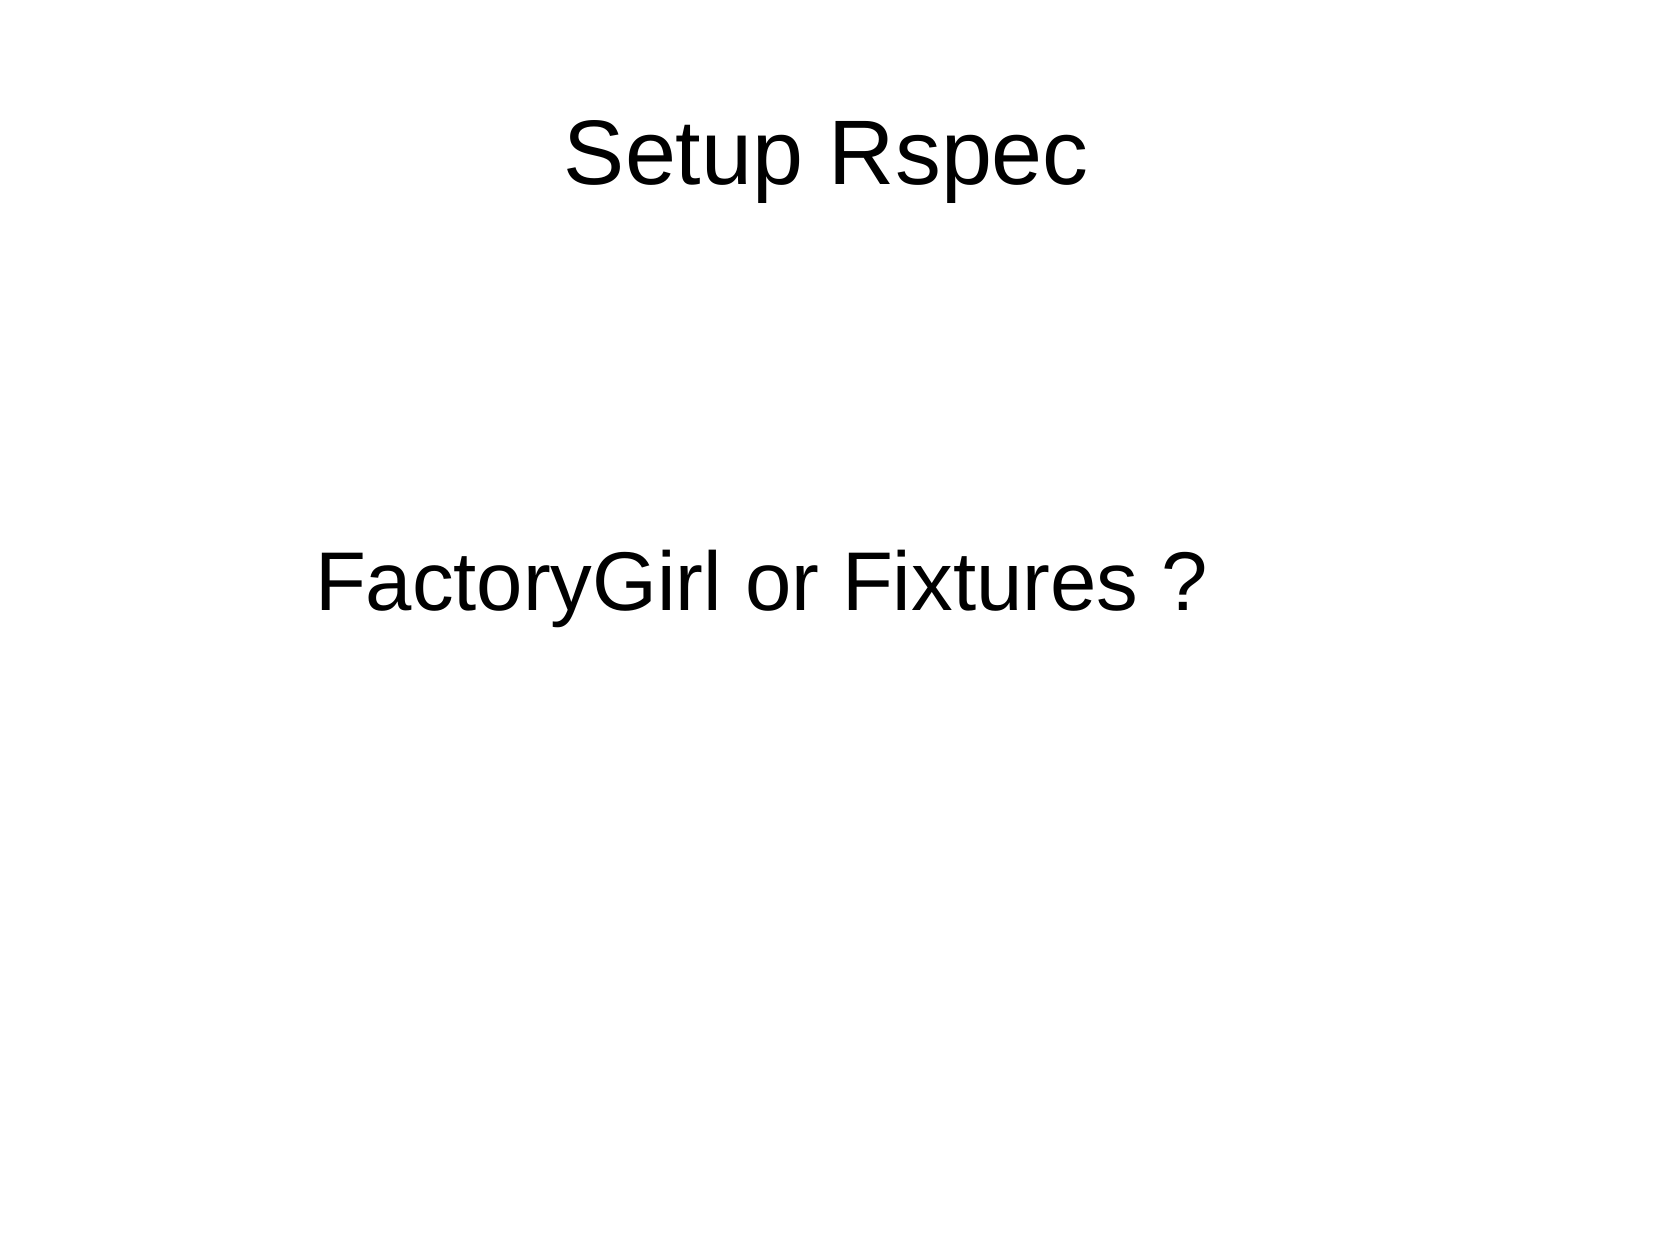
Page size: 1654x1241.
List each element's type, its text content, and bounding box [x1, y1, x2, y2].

list FactoryGirl or Fixtures ? [82, 290, 1571, 1010]
title Setup Rspec [82, 49, 1571, 257]
